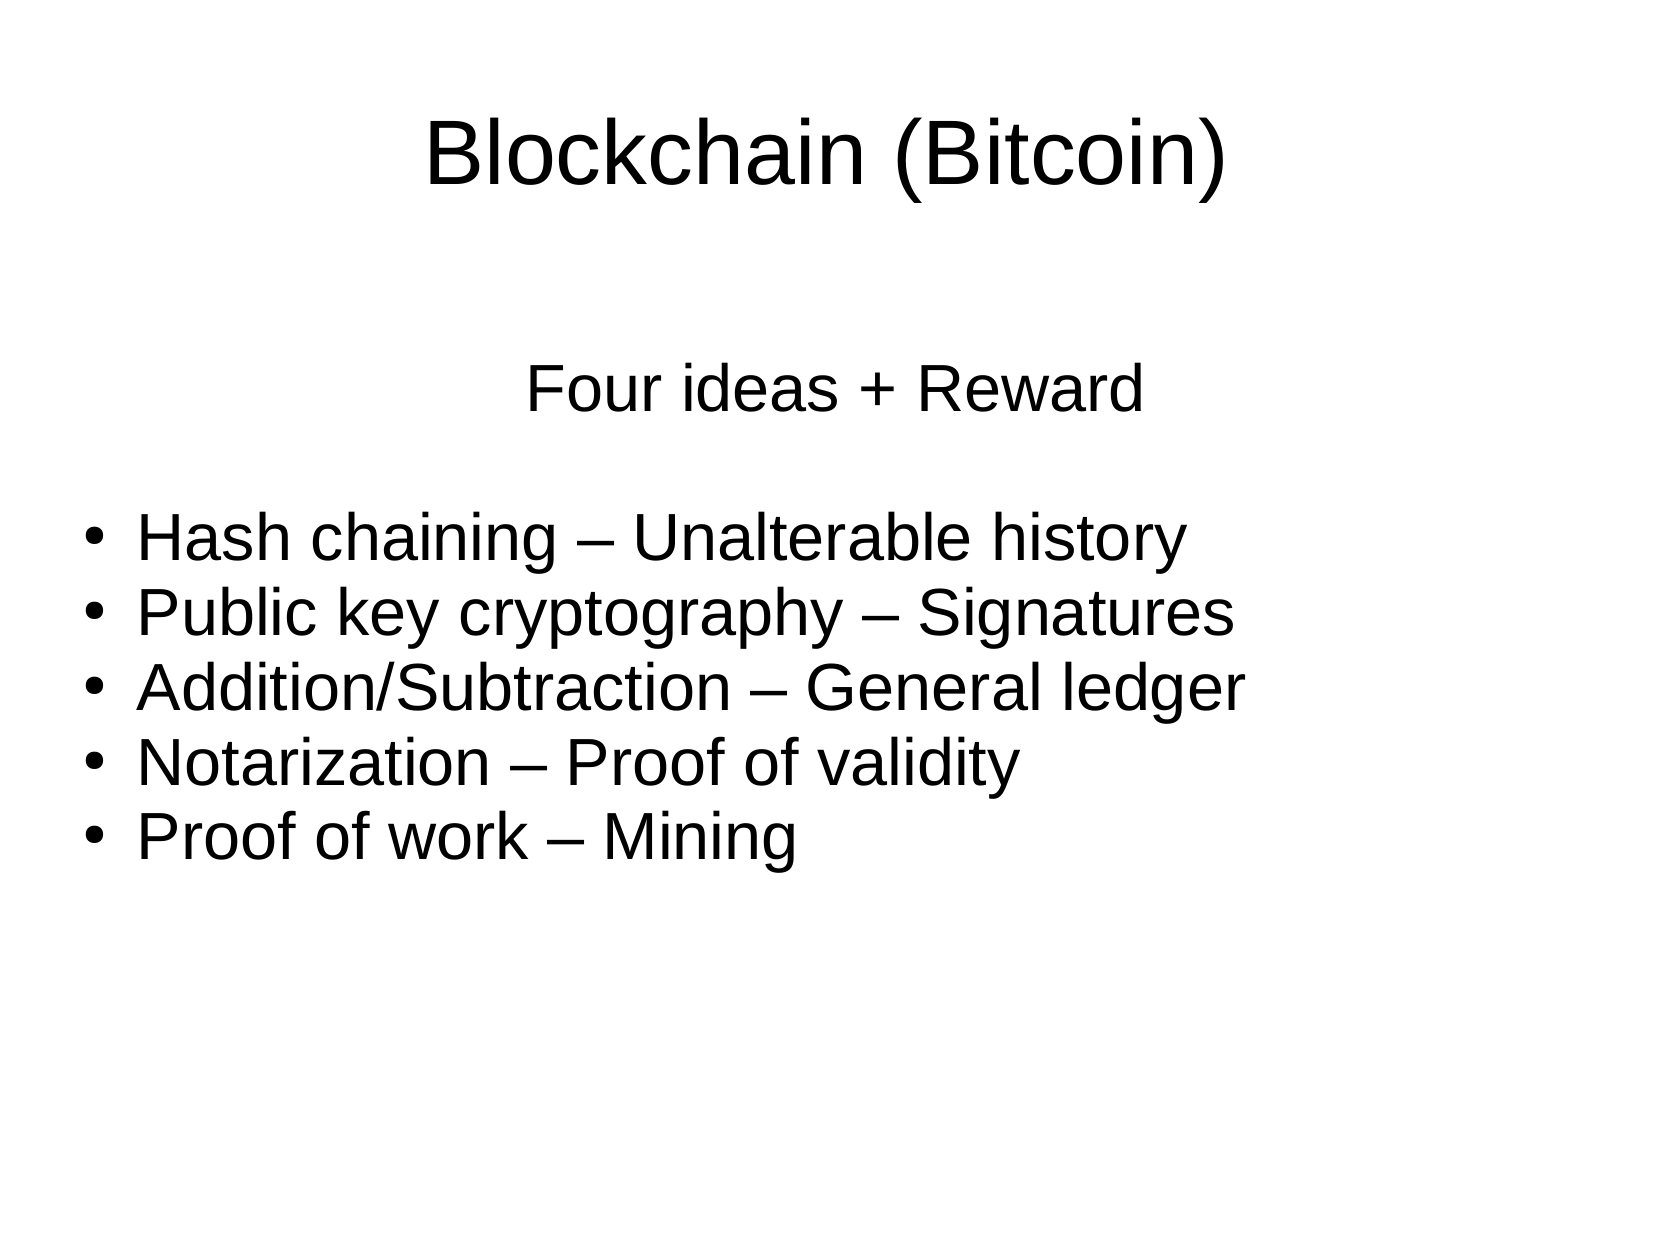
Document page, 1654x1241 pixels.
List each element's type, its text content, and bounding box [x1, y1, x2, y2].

subtitle Four ideas + Reward Hash chaining – Unalterable history Public key cryptography – Signatures Addition/Subtraction – General ledger Notarization – Proof of validity Proof of work – Mining [82, 290, 1571, 1010]
title Blockchain (Bitcoin) [82, 49, 1571, 257]
